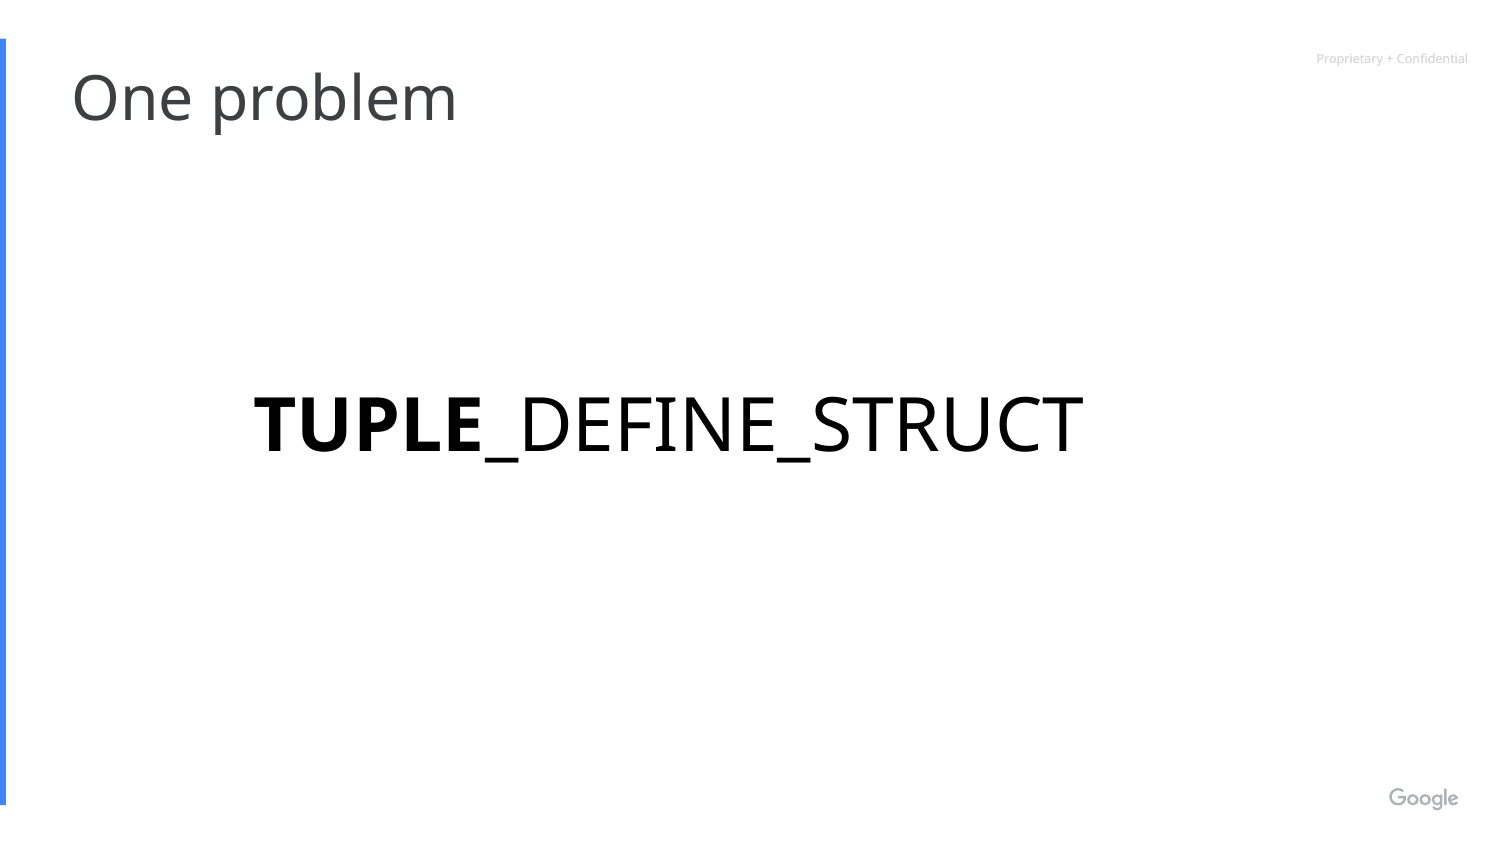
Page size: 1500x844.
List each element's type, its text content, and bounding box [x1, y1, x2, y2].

title One problem [56, 43, 1336, 112]
text_box TUPLE_DEFINE_STRUCT [238, 361, 1154, 482]
